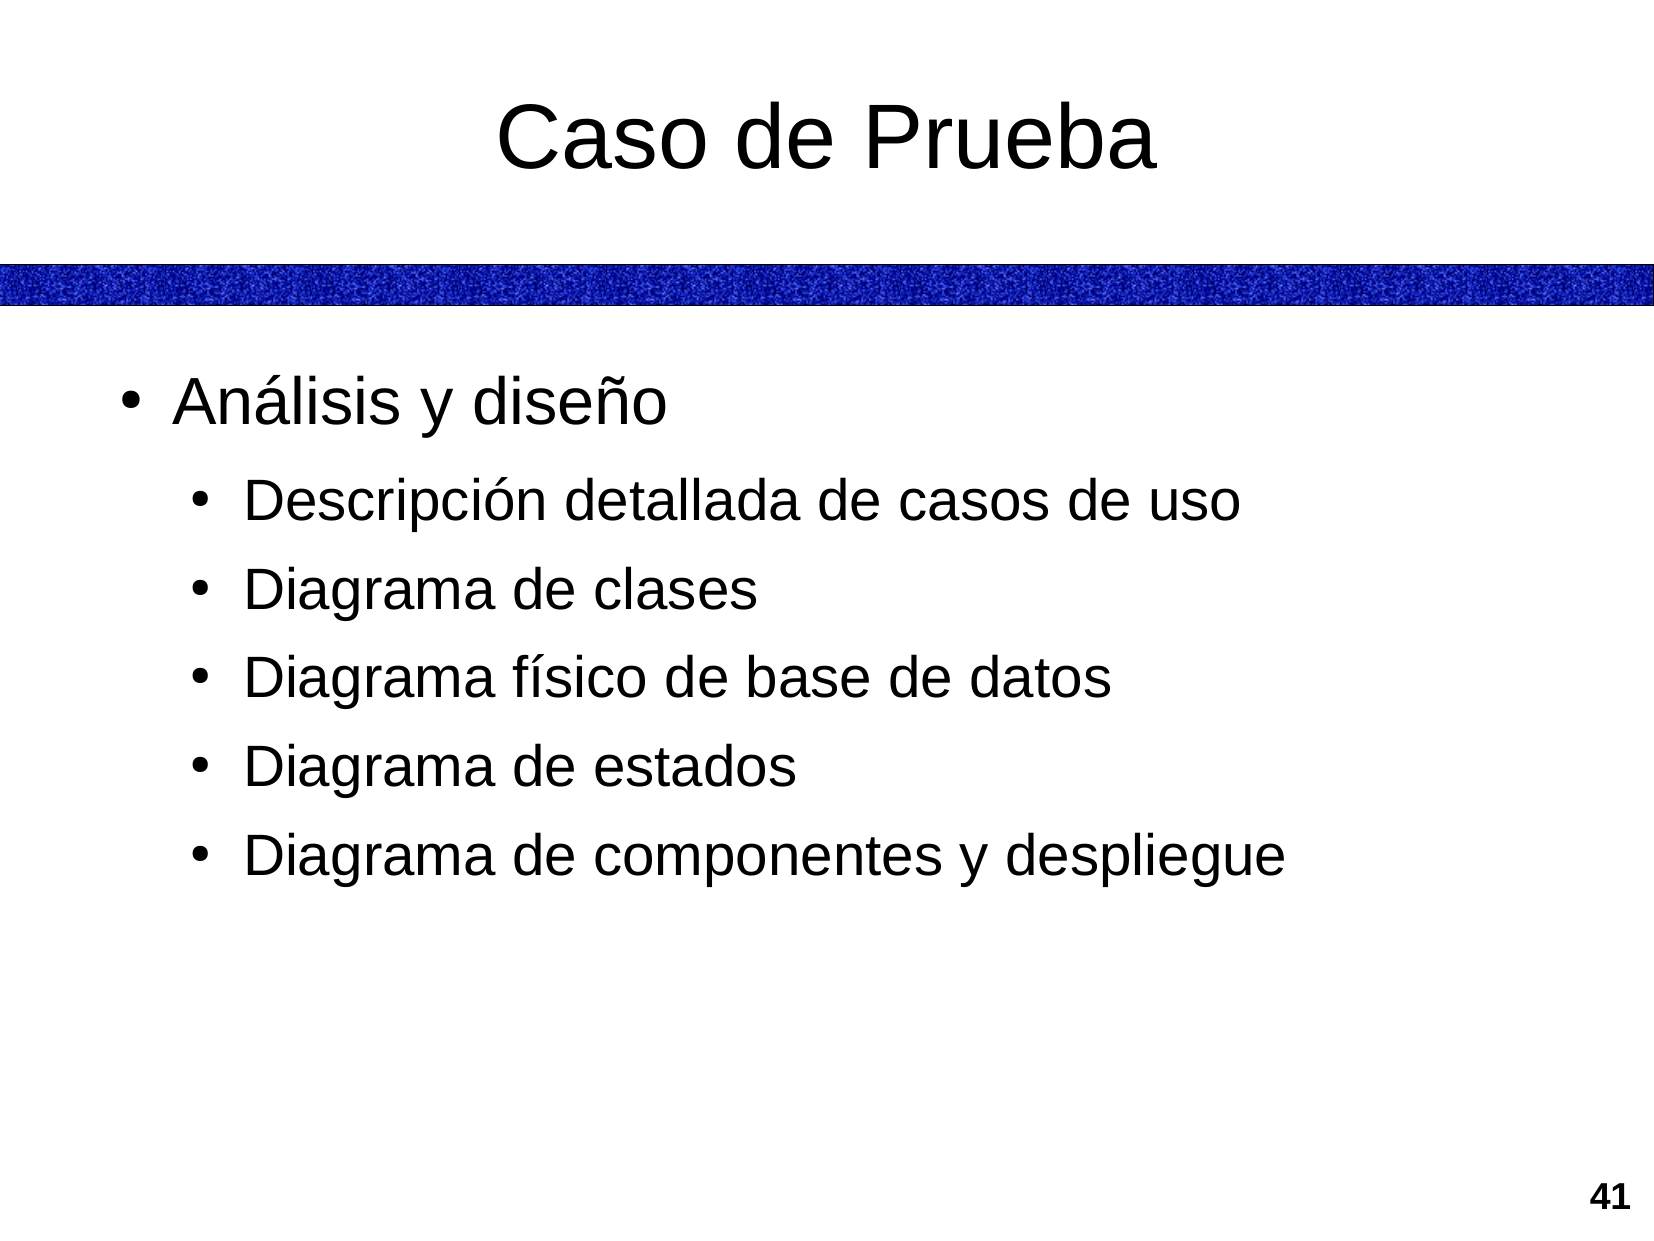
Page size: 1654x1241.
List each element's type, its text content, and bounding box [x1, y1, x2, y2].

picture [0, 265, 1653, 305]
title Caso de Prueba [58, 21, 1595, 253]
list Análisis y diseño Descripción detallada de casos de uso Diagrama de clases Diagrama físico de base de datos Diagrama de estados Diagrama de componentes y despliegue [101, 363, 1549, 1168]
text_box <número> [1575, 1168, 1654, 1240]
